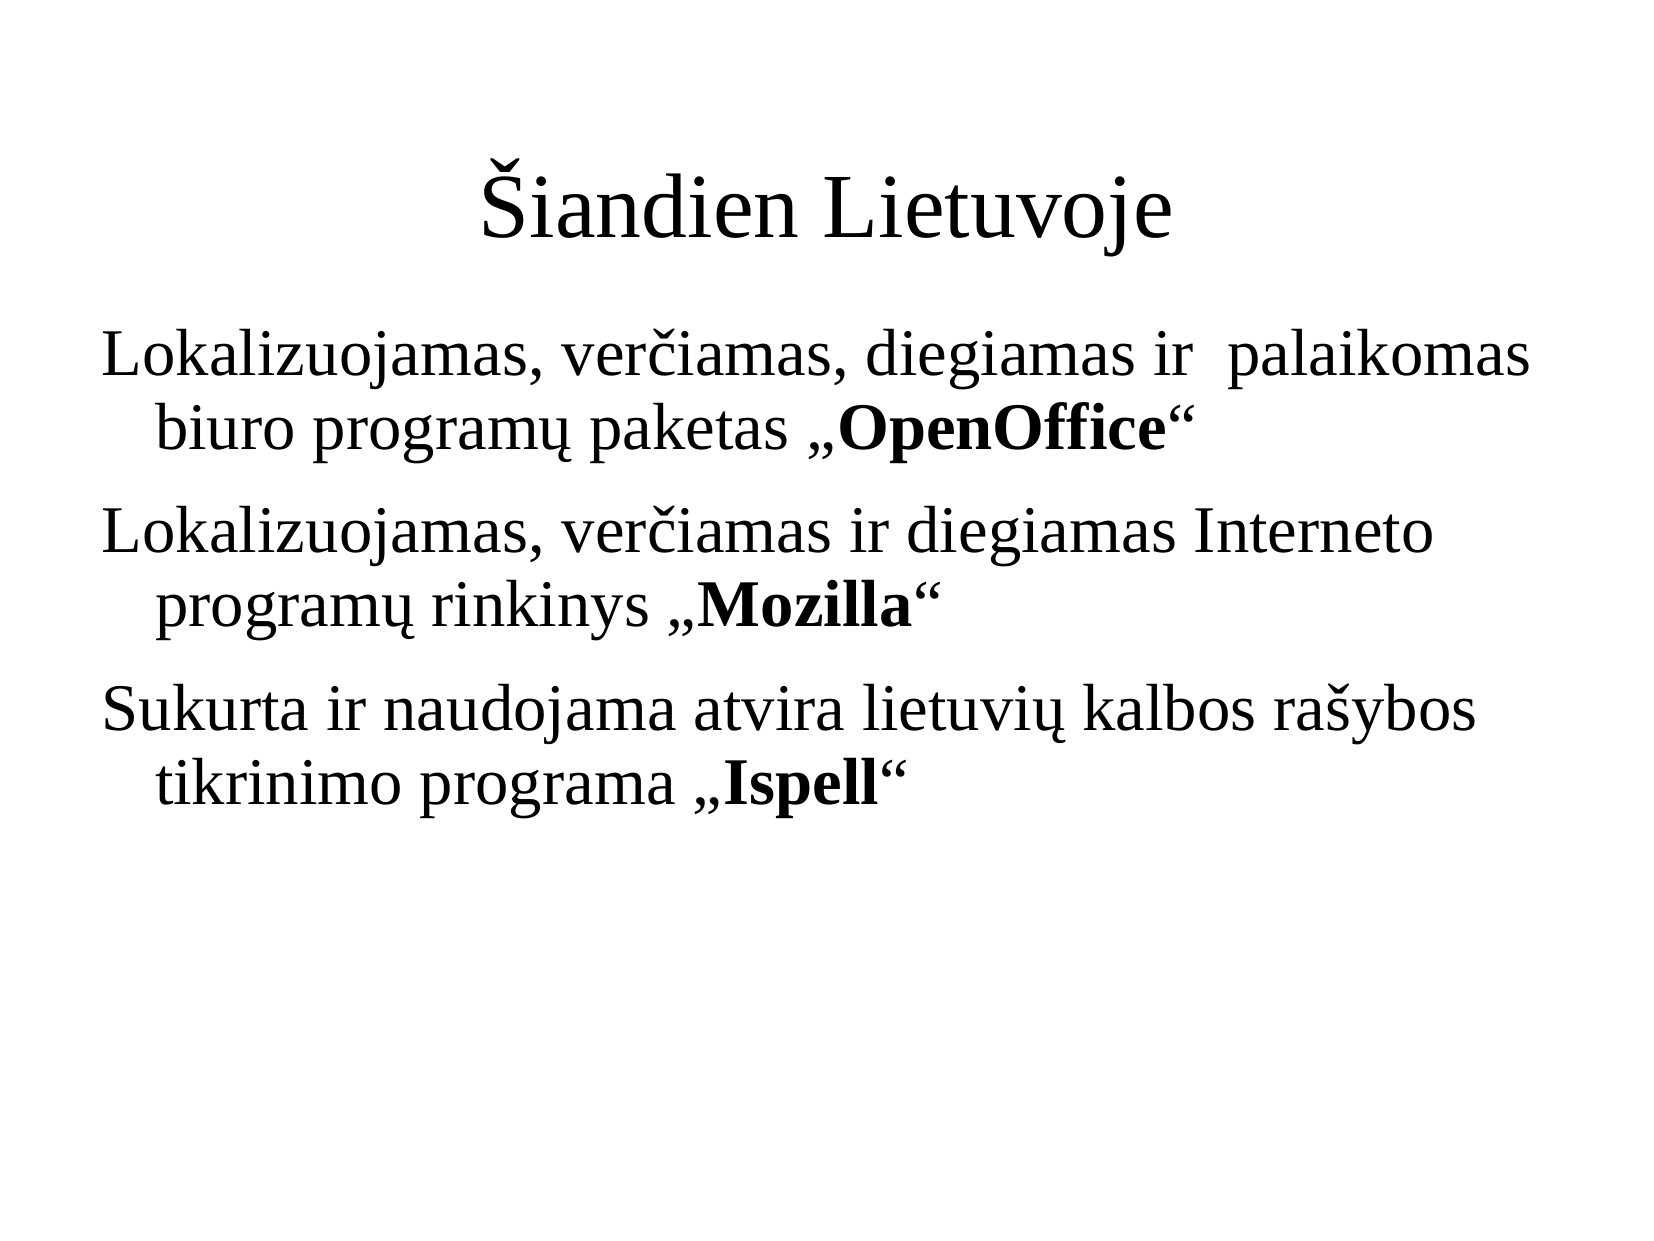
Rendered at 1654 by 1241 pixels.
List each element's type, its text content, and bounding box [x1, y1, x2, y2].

title Šiandien Lietuvoje [121, 102, 1534, 310]
list Lokalizuojamas, verčiamas, diegiamas ir palaikomas biuro programų paketas „OpenOffice“ Lokalizuojamas, verčiamas ir diegiamas Interneto programų rinkinys „Mozilla“ Sukurta ir naudojama atvira lietuvių kalbos rašybos tikrinimo programa „Ispell“ [84, 315, 1580, 1097]
